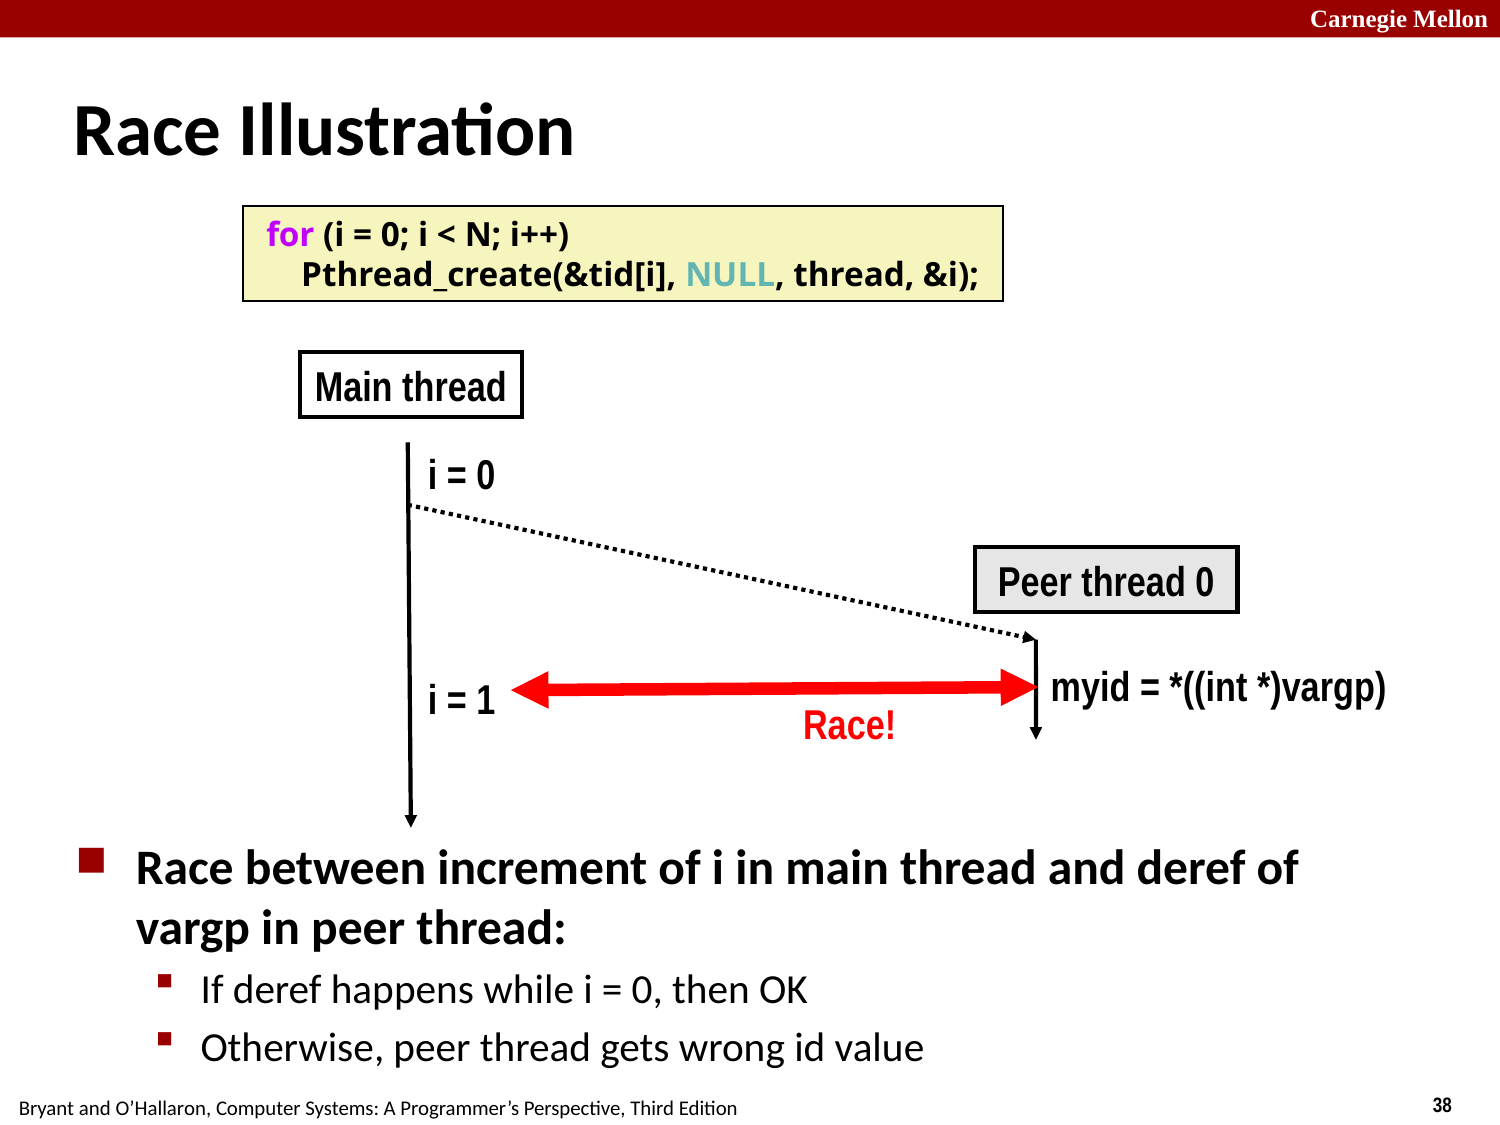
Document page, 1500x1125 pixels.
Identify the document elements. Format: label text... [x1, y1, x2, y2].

text_box i = 0 [413, 440, 511, 506]
text_box myid = *((int *)vargp) [1026, 652, 1402, 718]
title Race Illustration [58, 62, 1438, 188]
text_box i = 1 [413, 665, 511, 731]
text_box Race! [788, 690, 912, 756]
text_box for (i = 0; i < N; i++) Pthread_create(&tid[i], NULL, thread, &i); [242, 206, 1003, 301]
text_box Peer thread 0 [975, 546, 1238, 612]
text_box Main thread [299, 352, 522, 418]
list Race between increment of i in main thread and deref of vargp in peer thread: If deref happens while i = 0, then OK Otherwise, peer thread gets wrong id value [65, 827, 1361, 1078]
